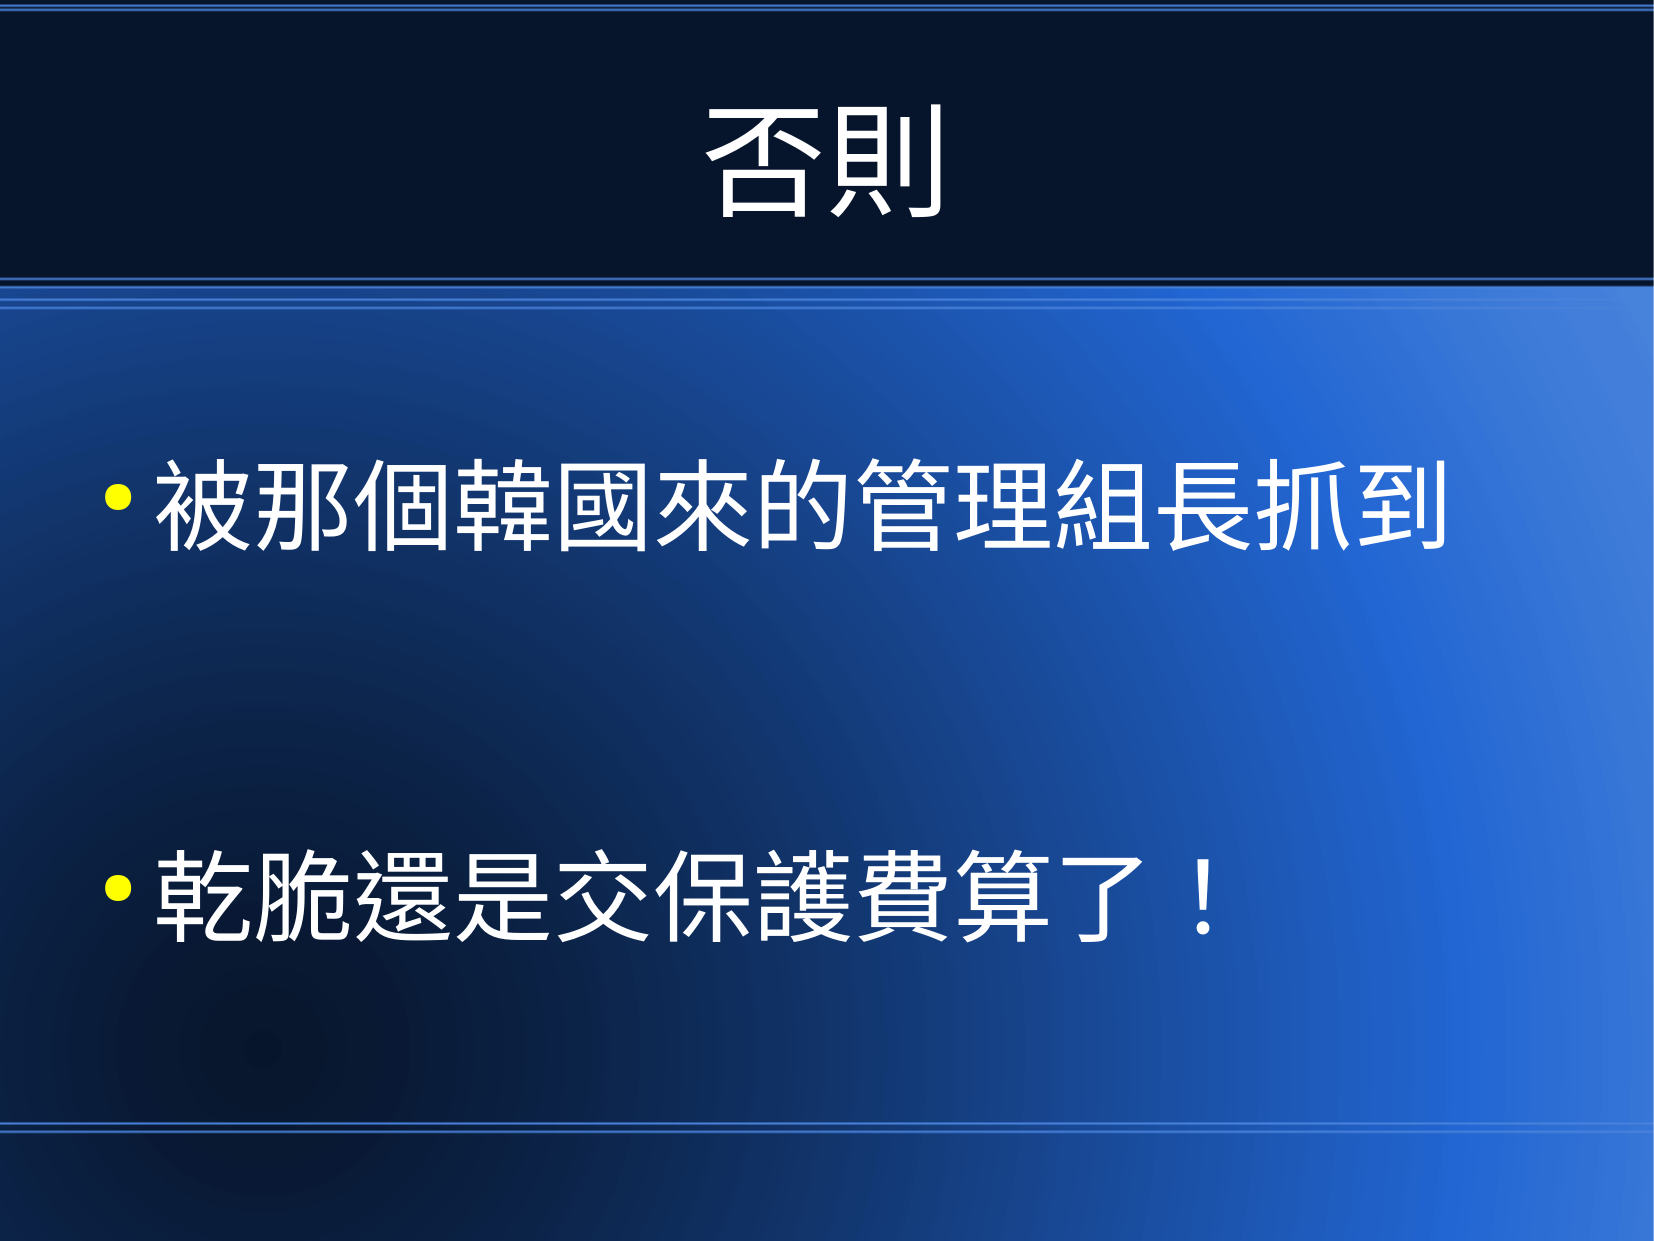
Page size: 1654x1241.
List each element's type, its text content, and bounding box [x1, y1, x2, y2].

picture [0, 0, 1654, 1241]
title 否則 [82, 49, 1571, 257]
list 被那個韓國來的管理組長抓到 乾脆還是交保護費算了！ [82, 355, 1571, 1241]
